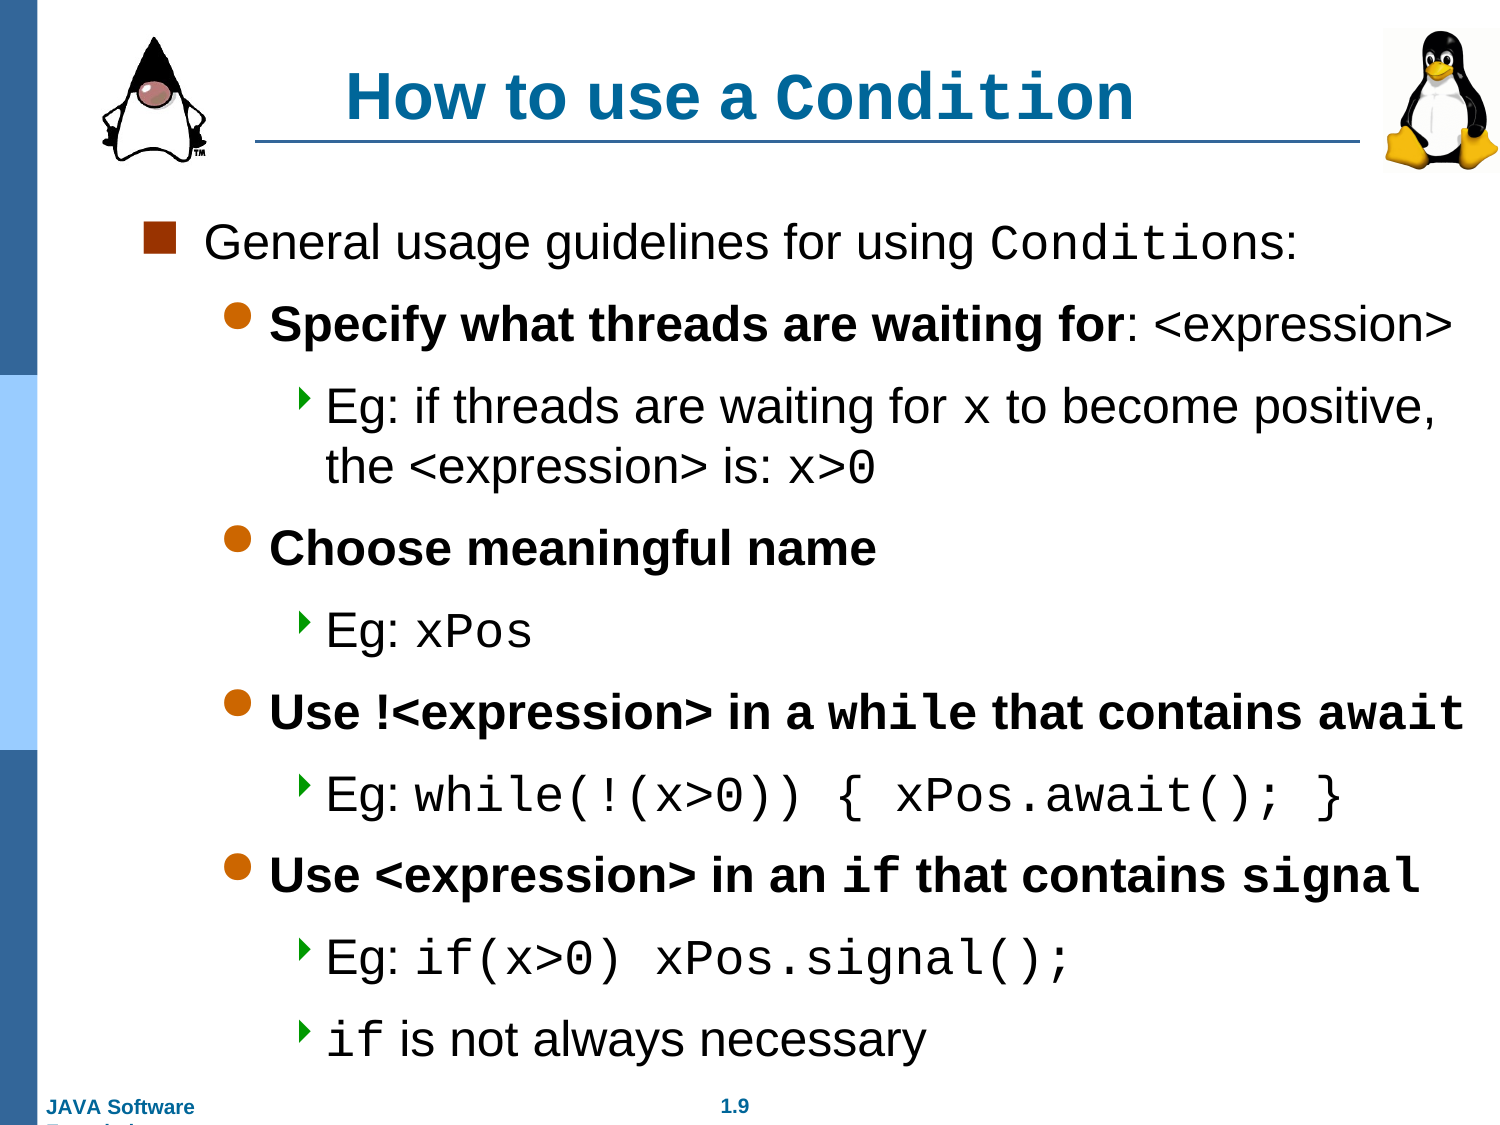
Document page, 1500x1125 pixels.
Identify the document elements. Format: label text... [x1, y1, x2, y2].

picture [54, 0, 255, 200]
picture [1383, 28, 1500, 173]
title How to use a Condition [75, 45, 1426, 141]
list General usage guidelines for using Conditions: Specify what threads are waiting for: <expression> Eg: if threads are waiting for x to become positive, the <expression> is: x>0 Choose meaningful name Eg: xPos Use !<expression> in a while that contains await Eg: while(!(x>0)) { xPos.await(); } Use <expression> in an if that contains signal Eg: if(x>0) xPos.signal(); if is not always necessary [132, 202, 1500, 1075]
